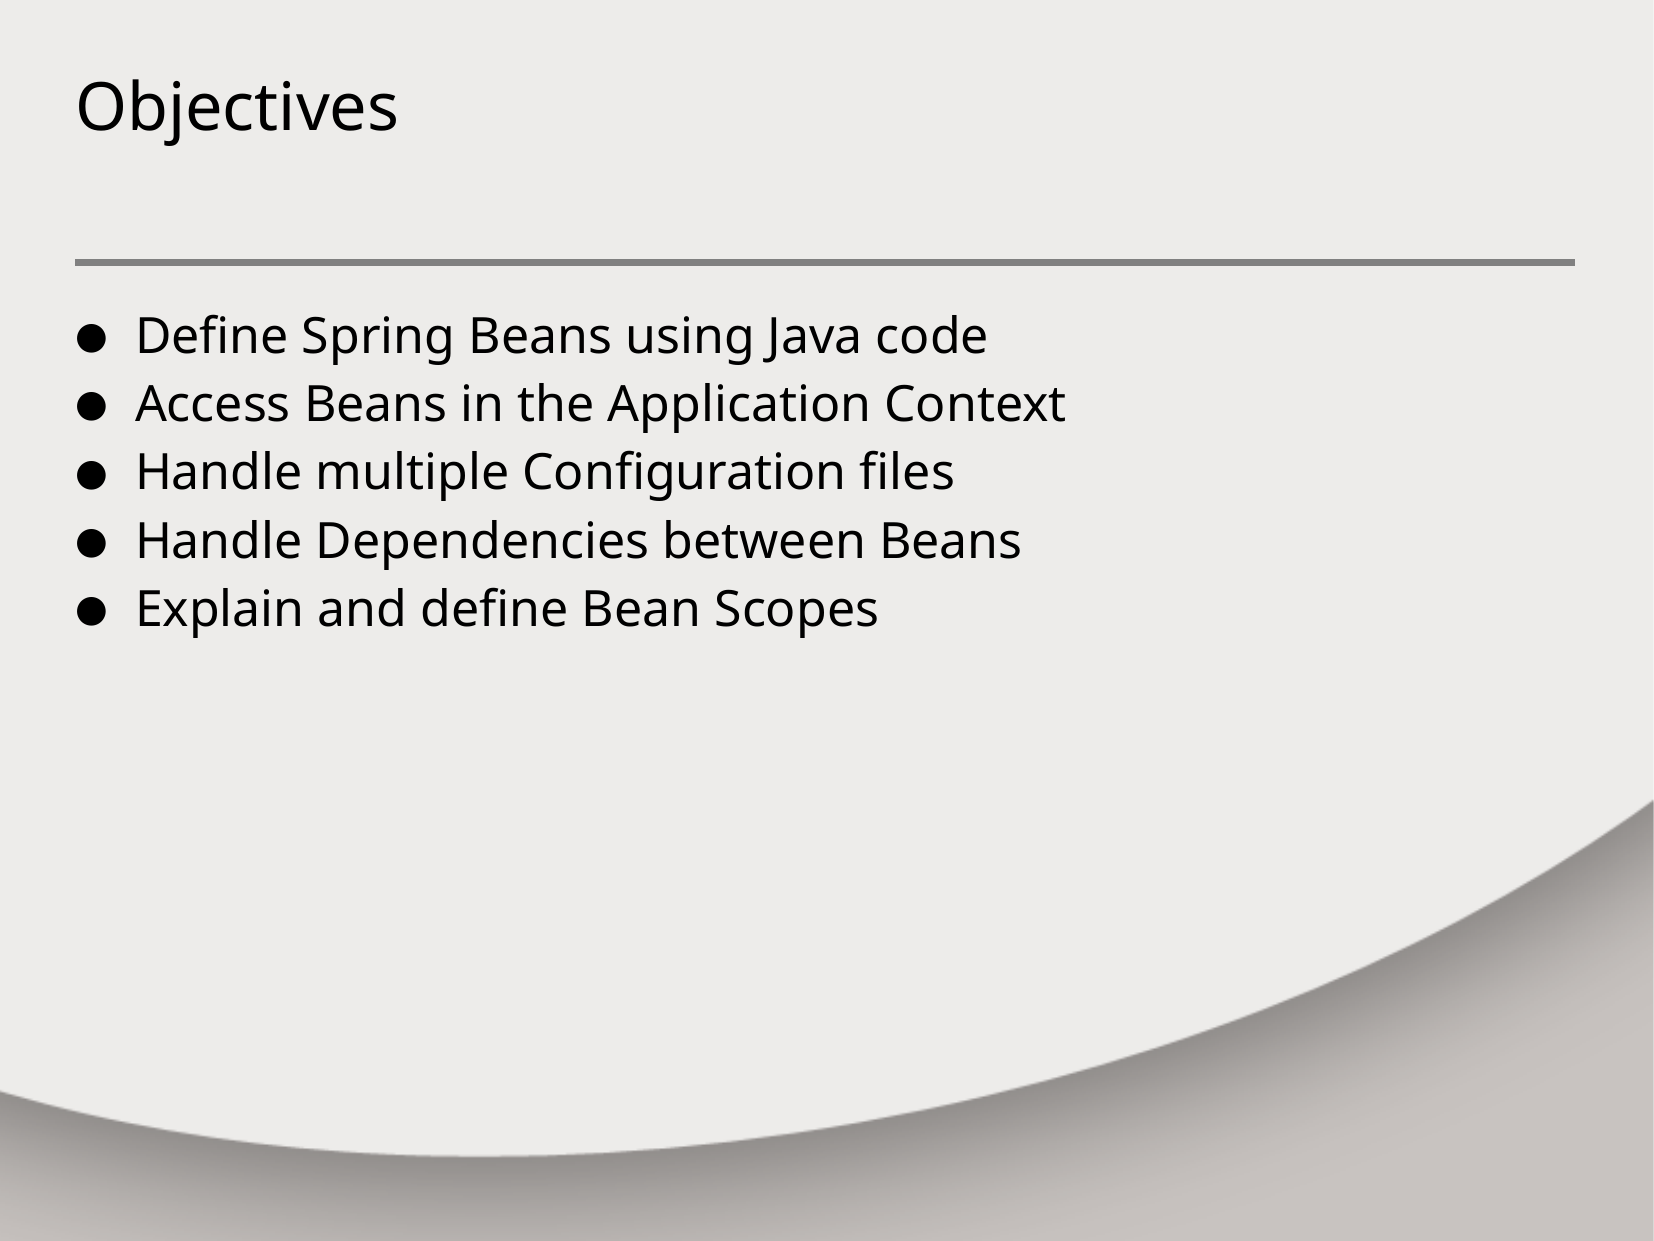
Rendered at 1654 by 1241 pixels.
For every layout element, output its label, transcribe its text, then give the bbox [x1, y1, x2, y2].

list Define Spring Beans using Java code Access Beans in the Application Context Handle multiple Configuration files Handle Dependencies between Beans Explain and define Bean Scopes [75, 300, 1576, 1163]
title Objectives [75, 75, 1576, 226]
picture [0, 0, 1654, 1241]
